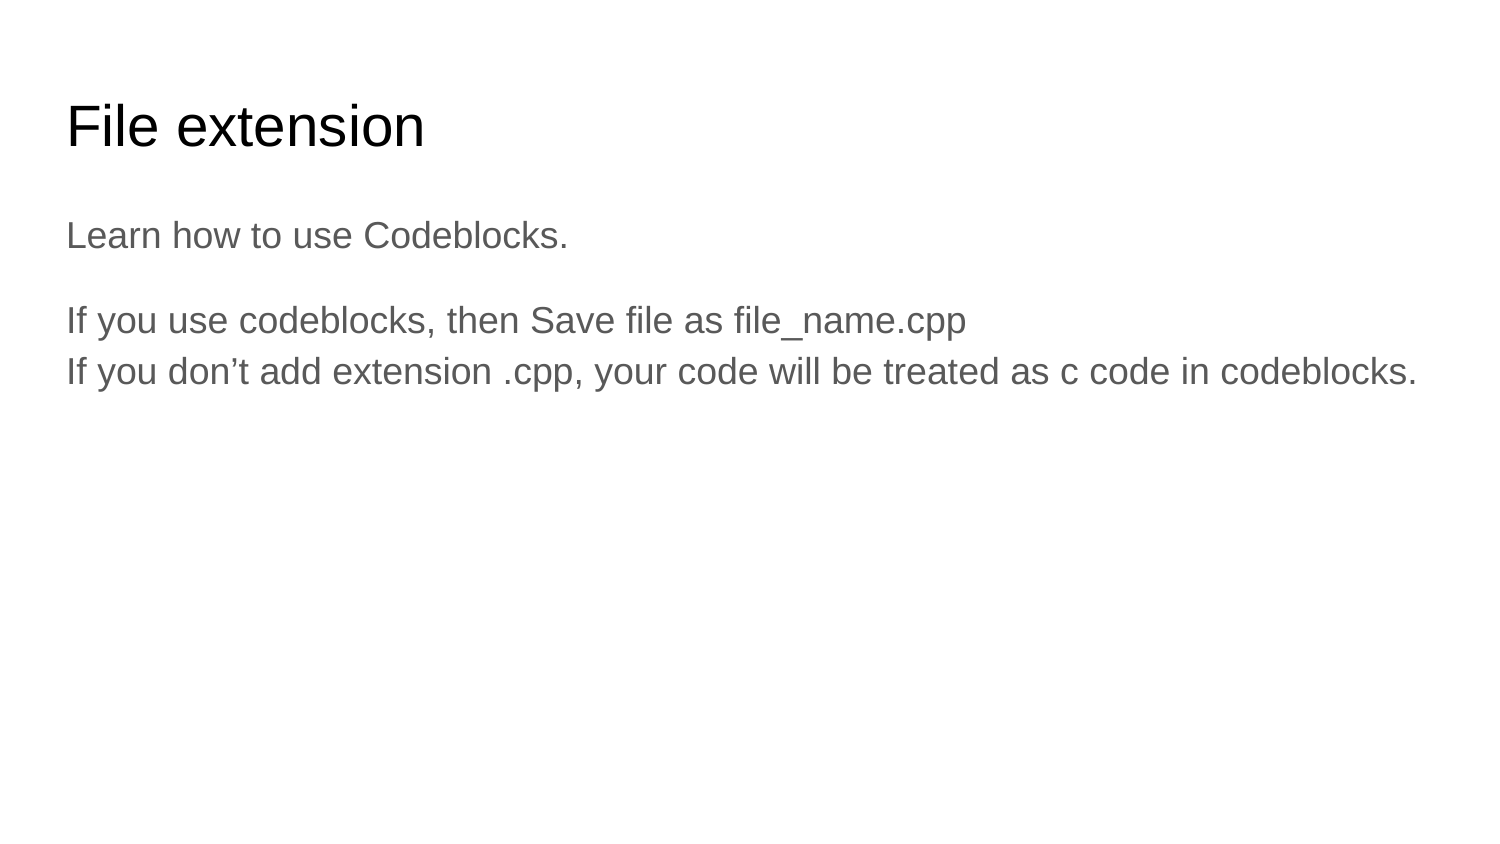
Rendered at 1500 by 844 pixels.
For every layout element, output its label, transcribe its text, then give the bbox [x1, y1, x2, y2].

title File extension [51, 72, 1449, 167]
list Learn how to use Codeblocks. If you use codeblocks, then Save file as file_name.cpp If you don’t add extension .cpp, your code will be treated as c code in codeblocks. [51, 189, 1449, 750]
